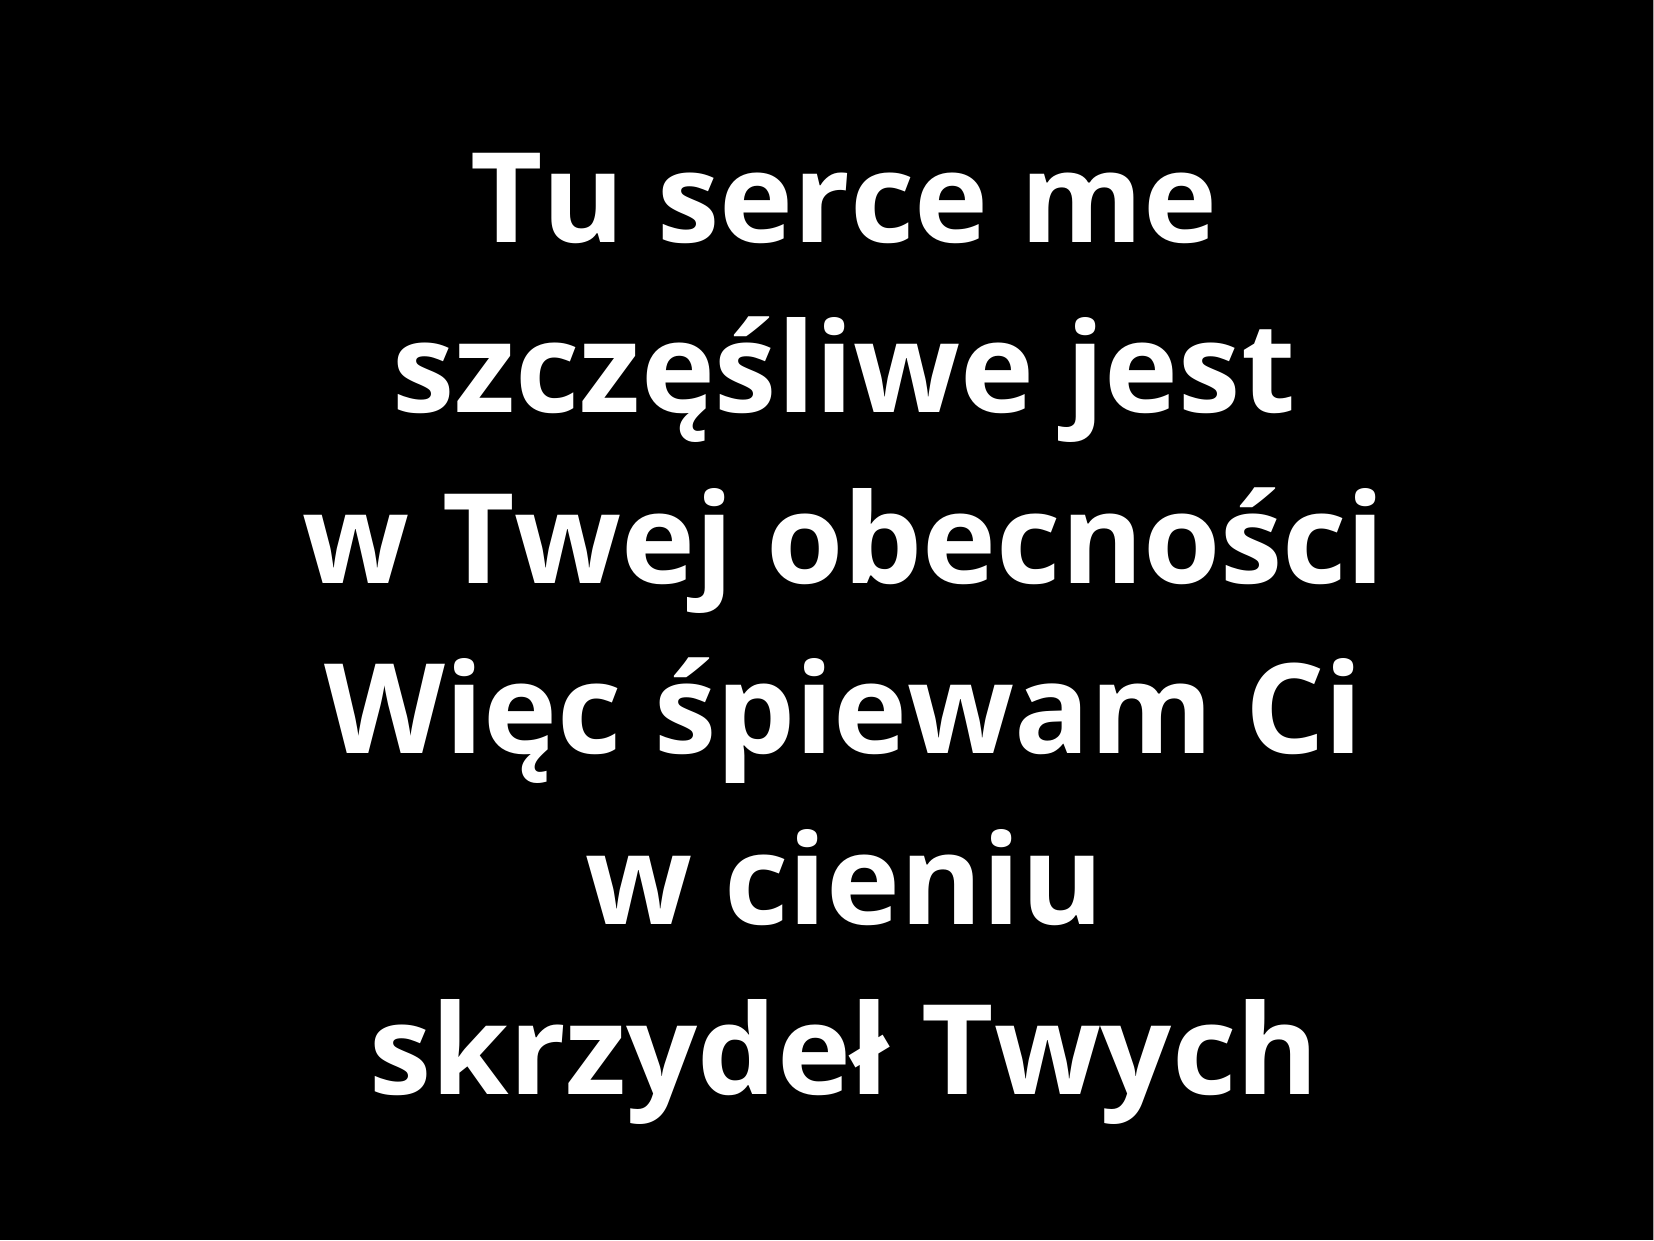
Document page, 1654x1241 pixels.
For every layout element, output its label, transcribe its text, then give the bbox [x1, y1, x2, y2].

subtitle Tu serce me szczęśliwe jest w Twej obecności Więc śpiewam Ci w cieniu skrzydeł Twych [0, 0, 1654, 1241]
